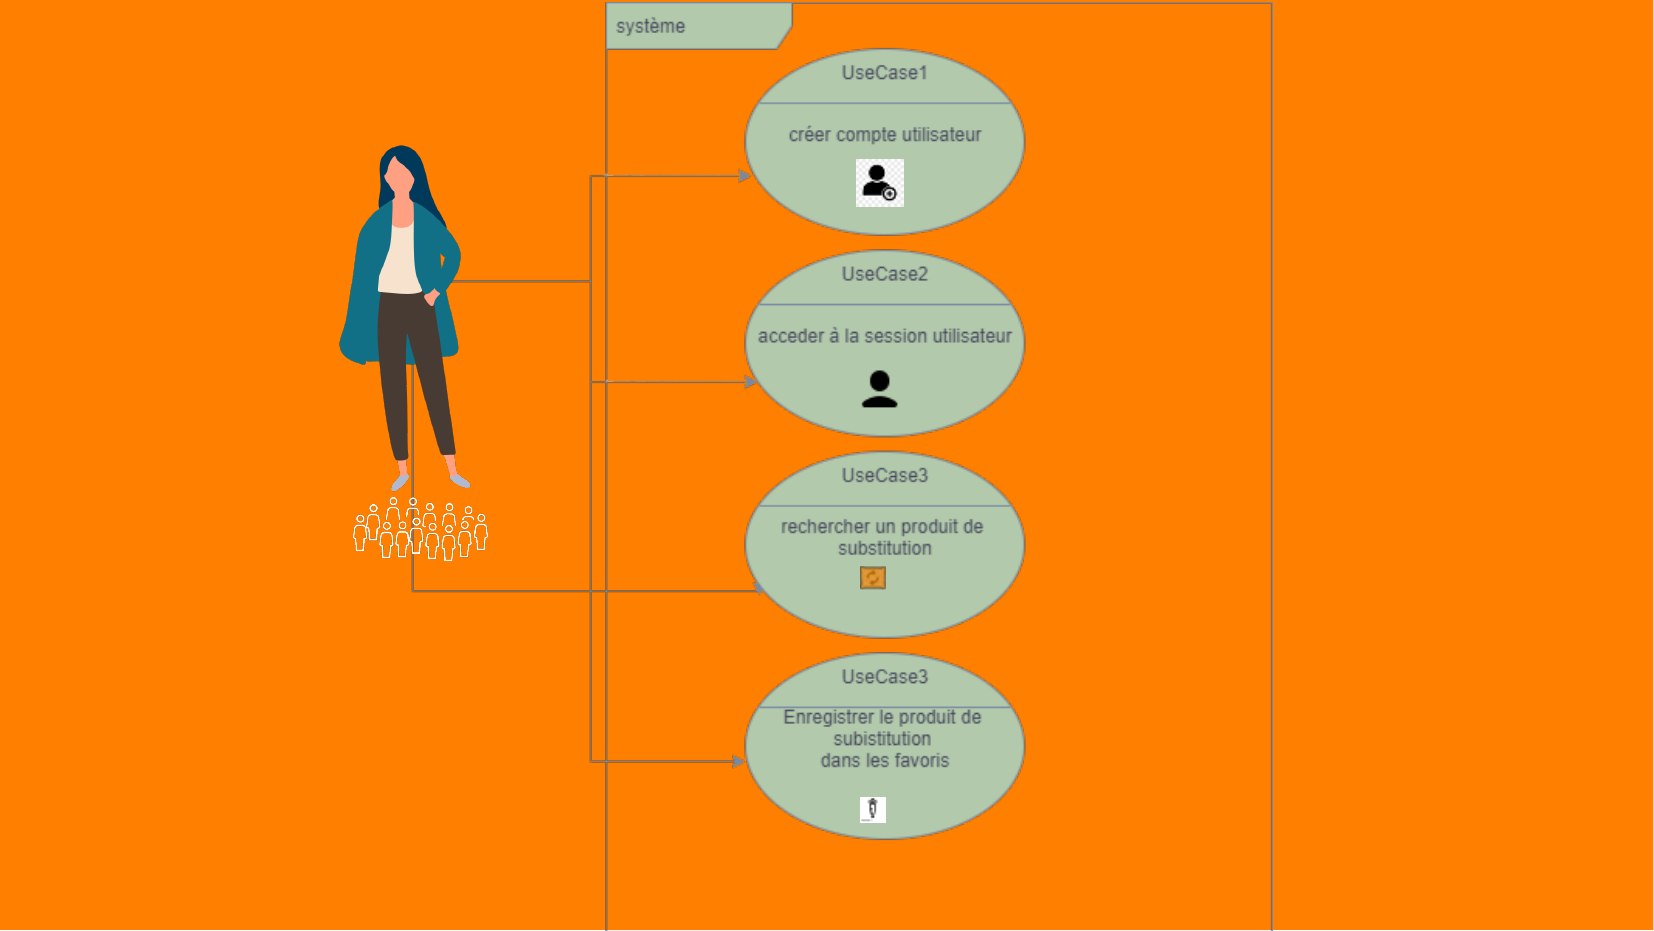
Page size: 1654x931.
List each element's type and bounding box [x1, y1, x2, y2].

picture [339, 2, 1273, 931]
